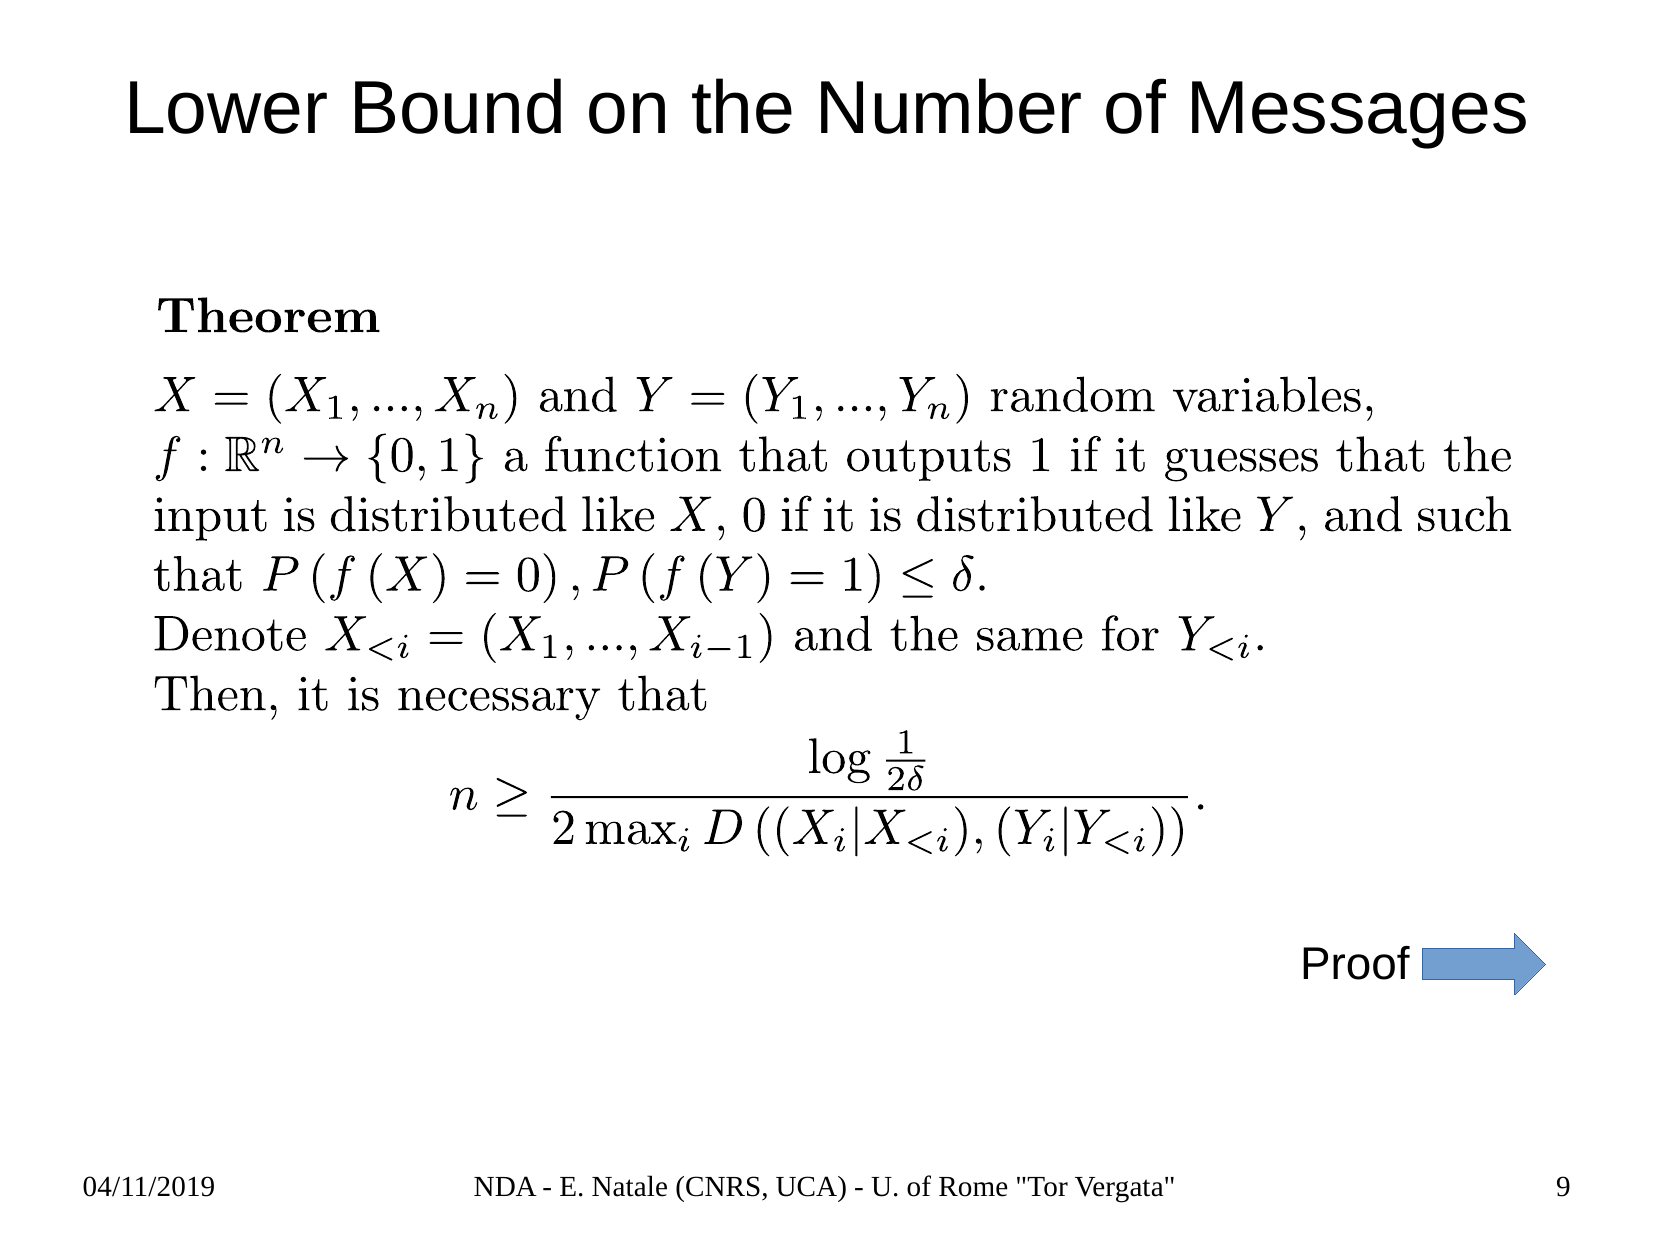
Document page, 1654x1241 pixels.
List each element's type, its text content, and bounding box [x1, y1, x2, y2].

title Lower Bound on the Number of Messages [82, 49, 1571, 165]
text_box Proof [1285, 930, 1425, 997]
text_box [153, 373, 1512, 721]
text_box [1425, 933, 1546, 995]
text_box [158, 297, 380, 333]
text_box [450, 730, 1204, 857]
